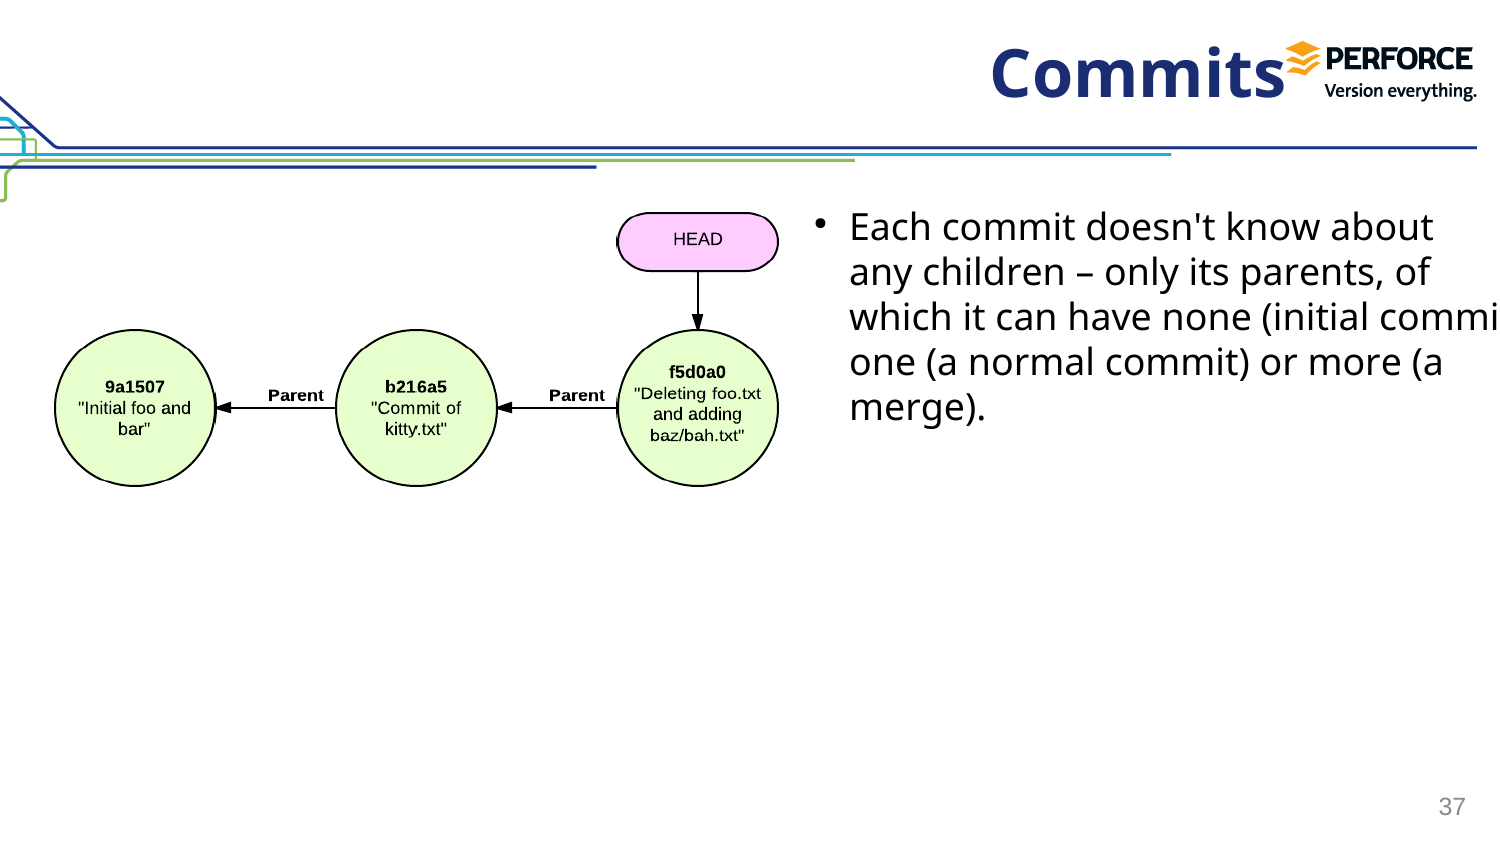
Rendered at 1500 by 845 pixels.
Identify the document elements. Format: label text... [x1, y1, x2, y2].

text_box <number> [1131, 782, 1482, 828]
text_box Each commit doesn't know about any children – only its parents, of which it can have none (initial commit), one (a normal commit) or more (a merge). [798, 195, 1500, 481]
title Commits [975, 0, 1500, 141]
picture [0, 0, 1500, 845]
